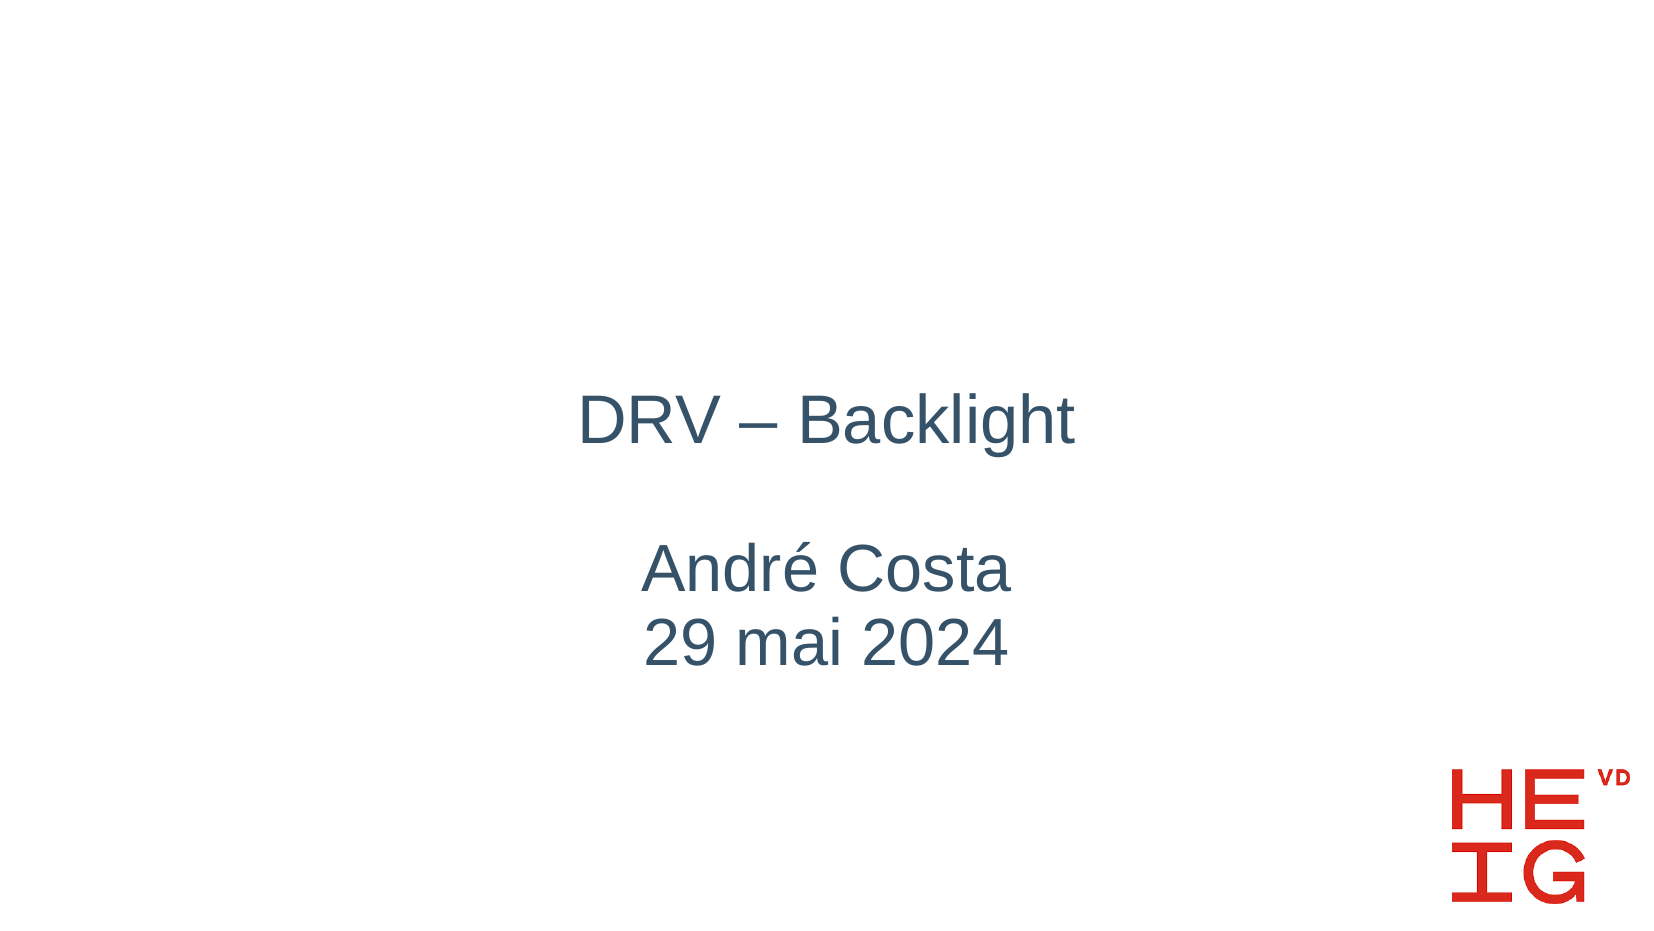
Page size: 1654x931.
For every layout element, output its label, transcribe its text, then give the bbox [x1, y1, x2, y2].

subtitle André Costa 29 mai 2024 [59, 472, 1595, 739]
title DRV – Backlight [88, 330, 1565, 472]
picture [1452, 769, 1630, 904]
